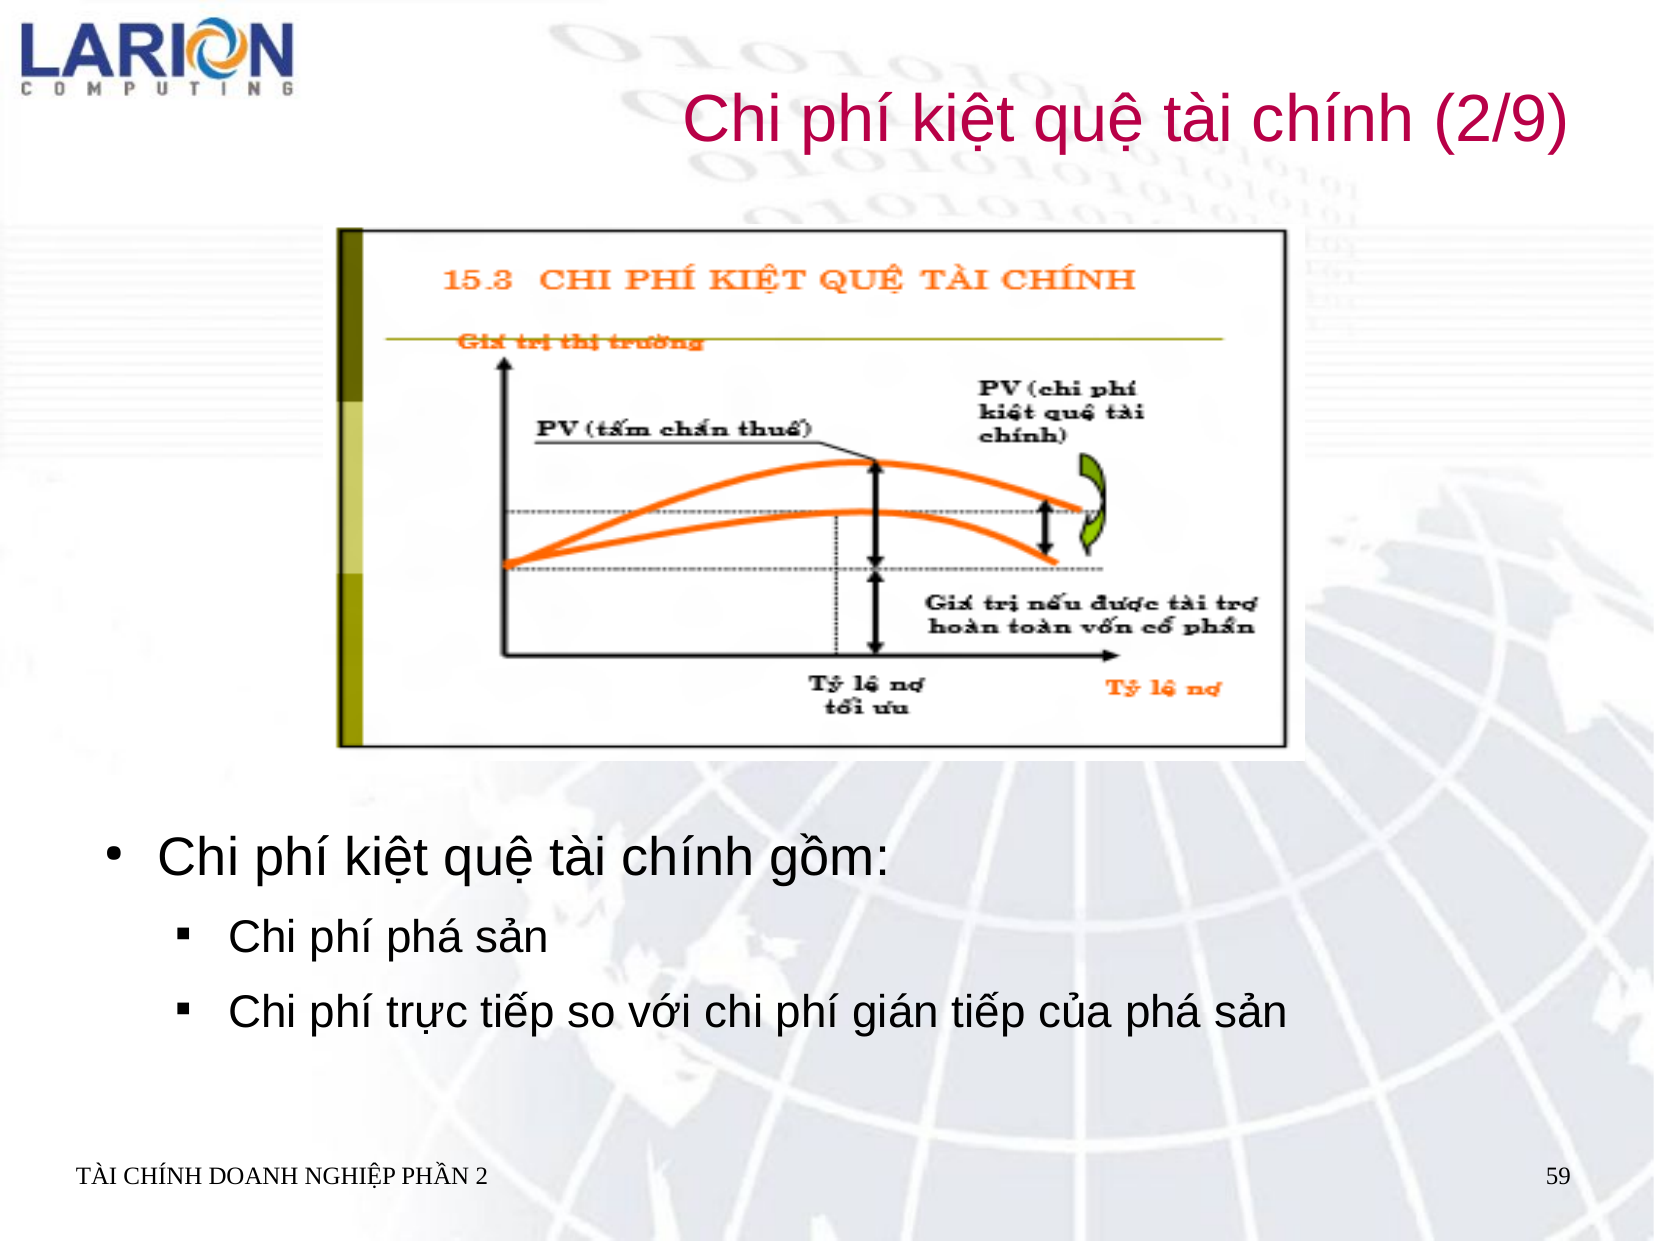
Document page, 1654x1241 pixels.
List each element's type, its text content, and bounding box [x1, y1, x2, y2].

title Chi phí kiệt quệ tài chính (2/9) [300, 49, 1571, 188]
picture [0, 0, 1654, 1241]
list Chi phí kiệt quệ tài chính gồm: Chi phí phá sản Chi phí trực tiếp so với chi phí gián tiếp của phá sản [86, 234, 1576, 1112]
